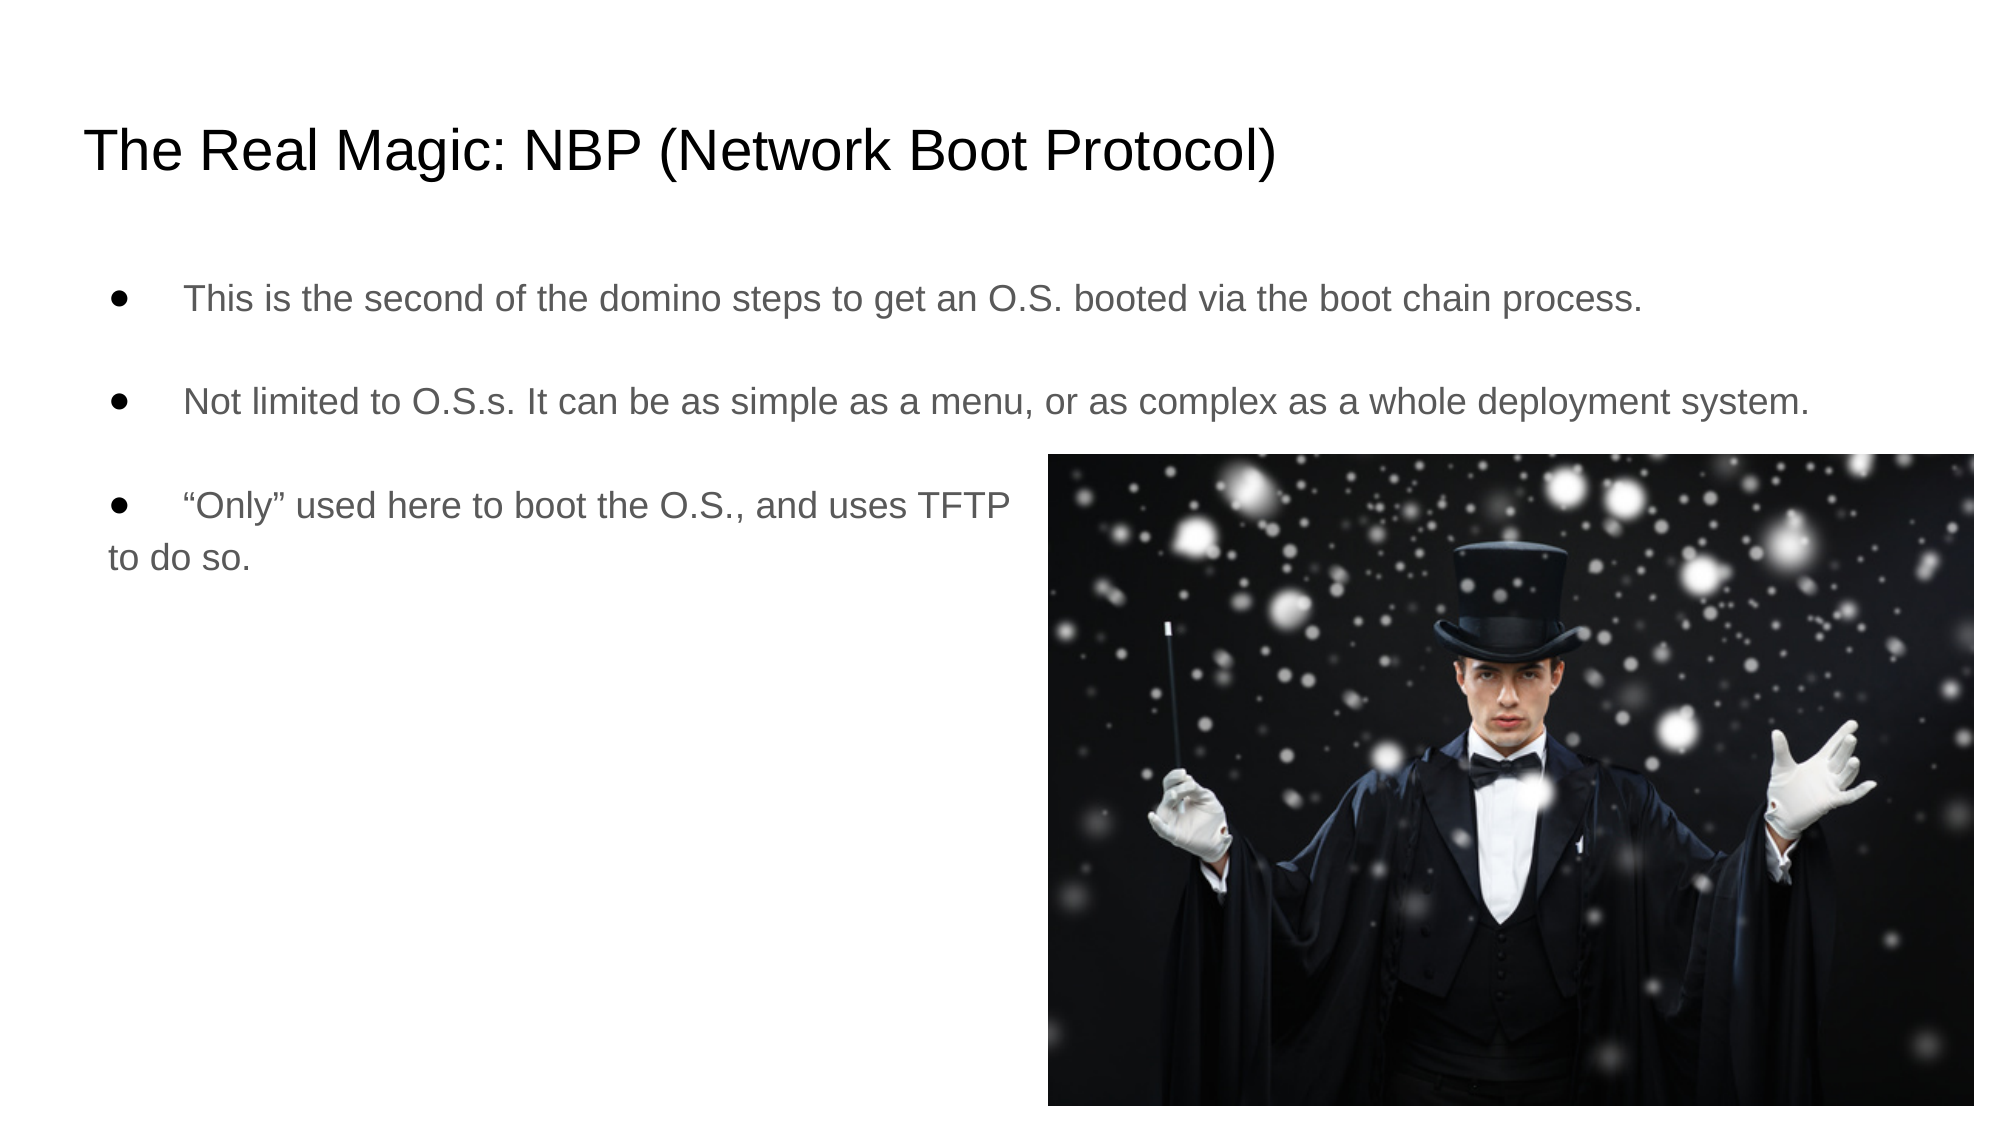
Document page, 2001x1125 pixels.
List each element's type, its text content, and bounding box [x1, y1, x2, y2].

title The Real Magic: NBP (Network Boot Protocol) [68, 97, 1932, 223]
list This is the second of the domino steps to get an O.S. booted via the boot chain process. Not limited to O.S.s. It can be as simple as a menu, or as complex as a whole deployment system. “Only” used here to boot the O.S., and uses TFTP to do so. [68, 252, 1932, 1000]
picture [1048, 454, 1974, 1106]
